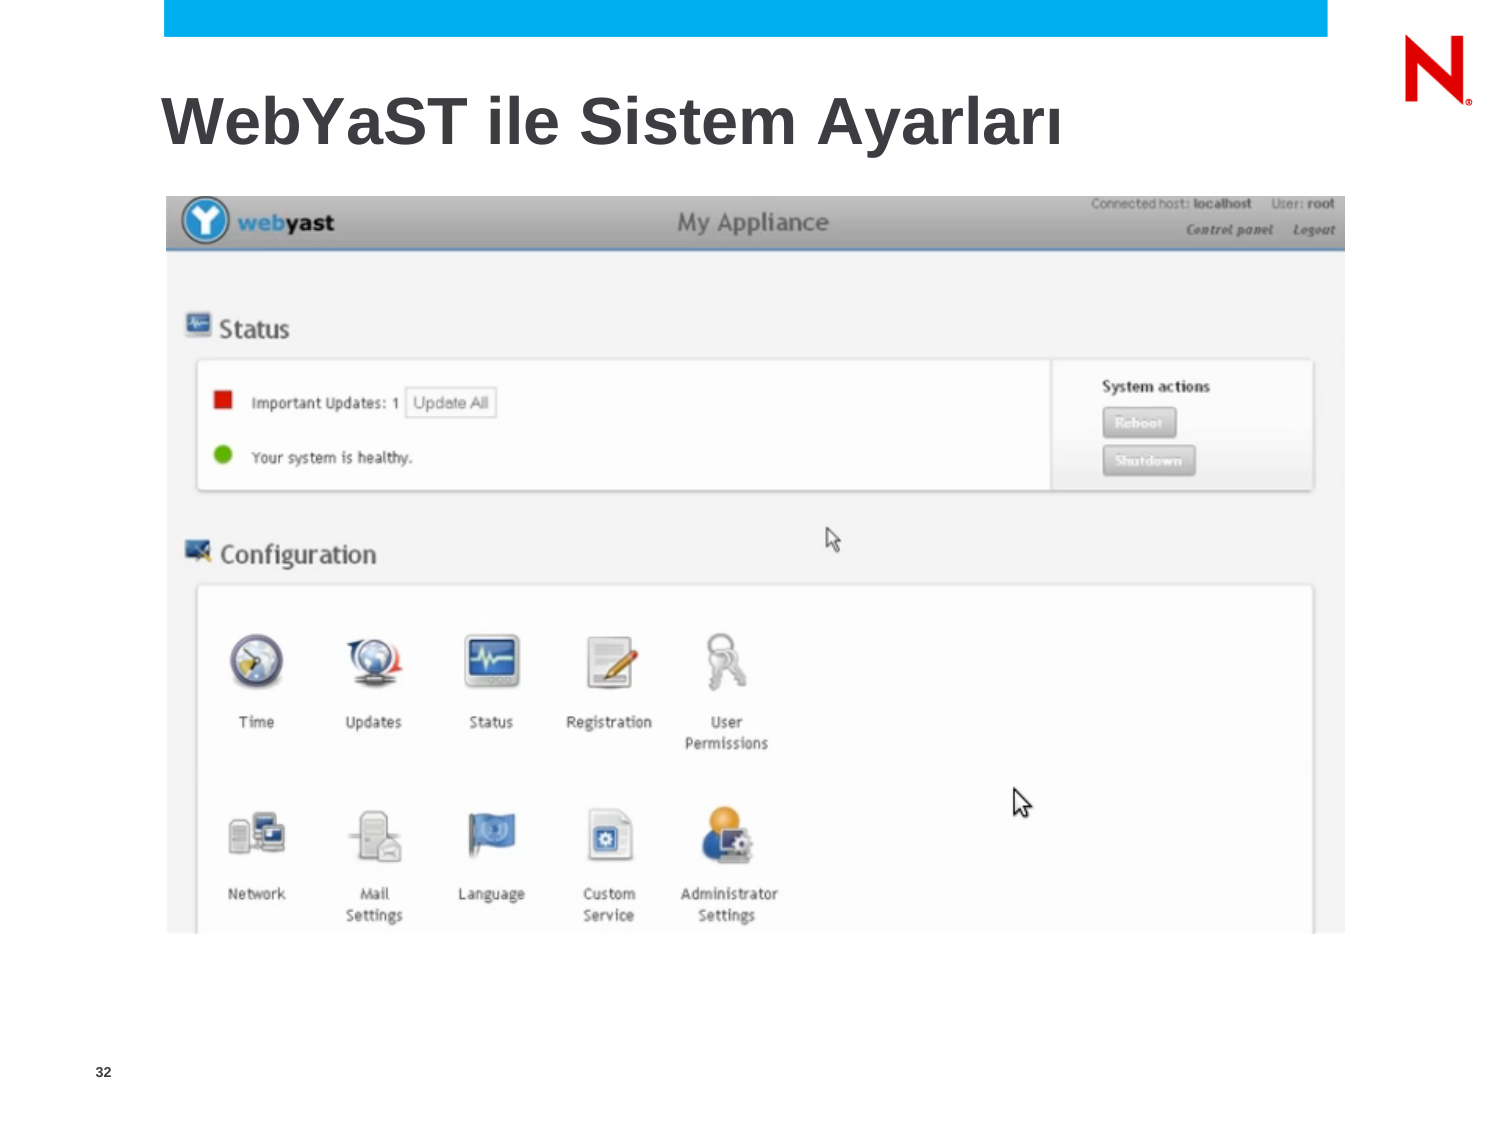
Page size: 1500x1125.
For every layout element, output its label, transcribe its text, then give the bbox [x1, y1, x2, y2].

picture [166, 196, 1345, 934]
title WebYaST ile Sistem Ayarları [161, 41, 1383, 205]
picture [1403, 32, 1473, 107]
